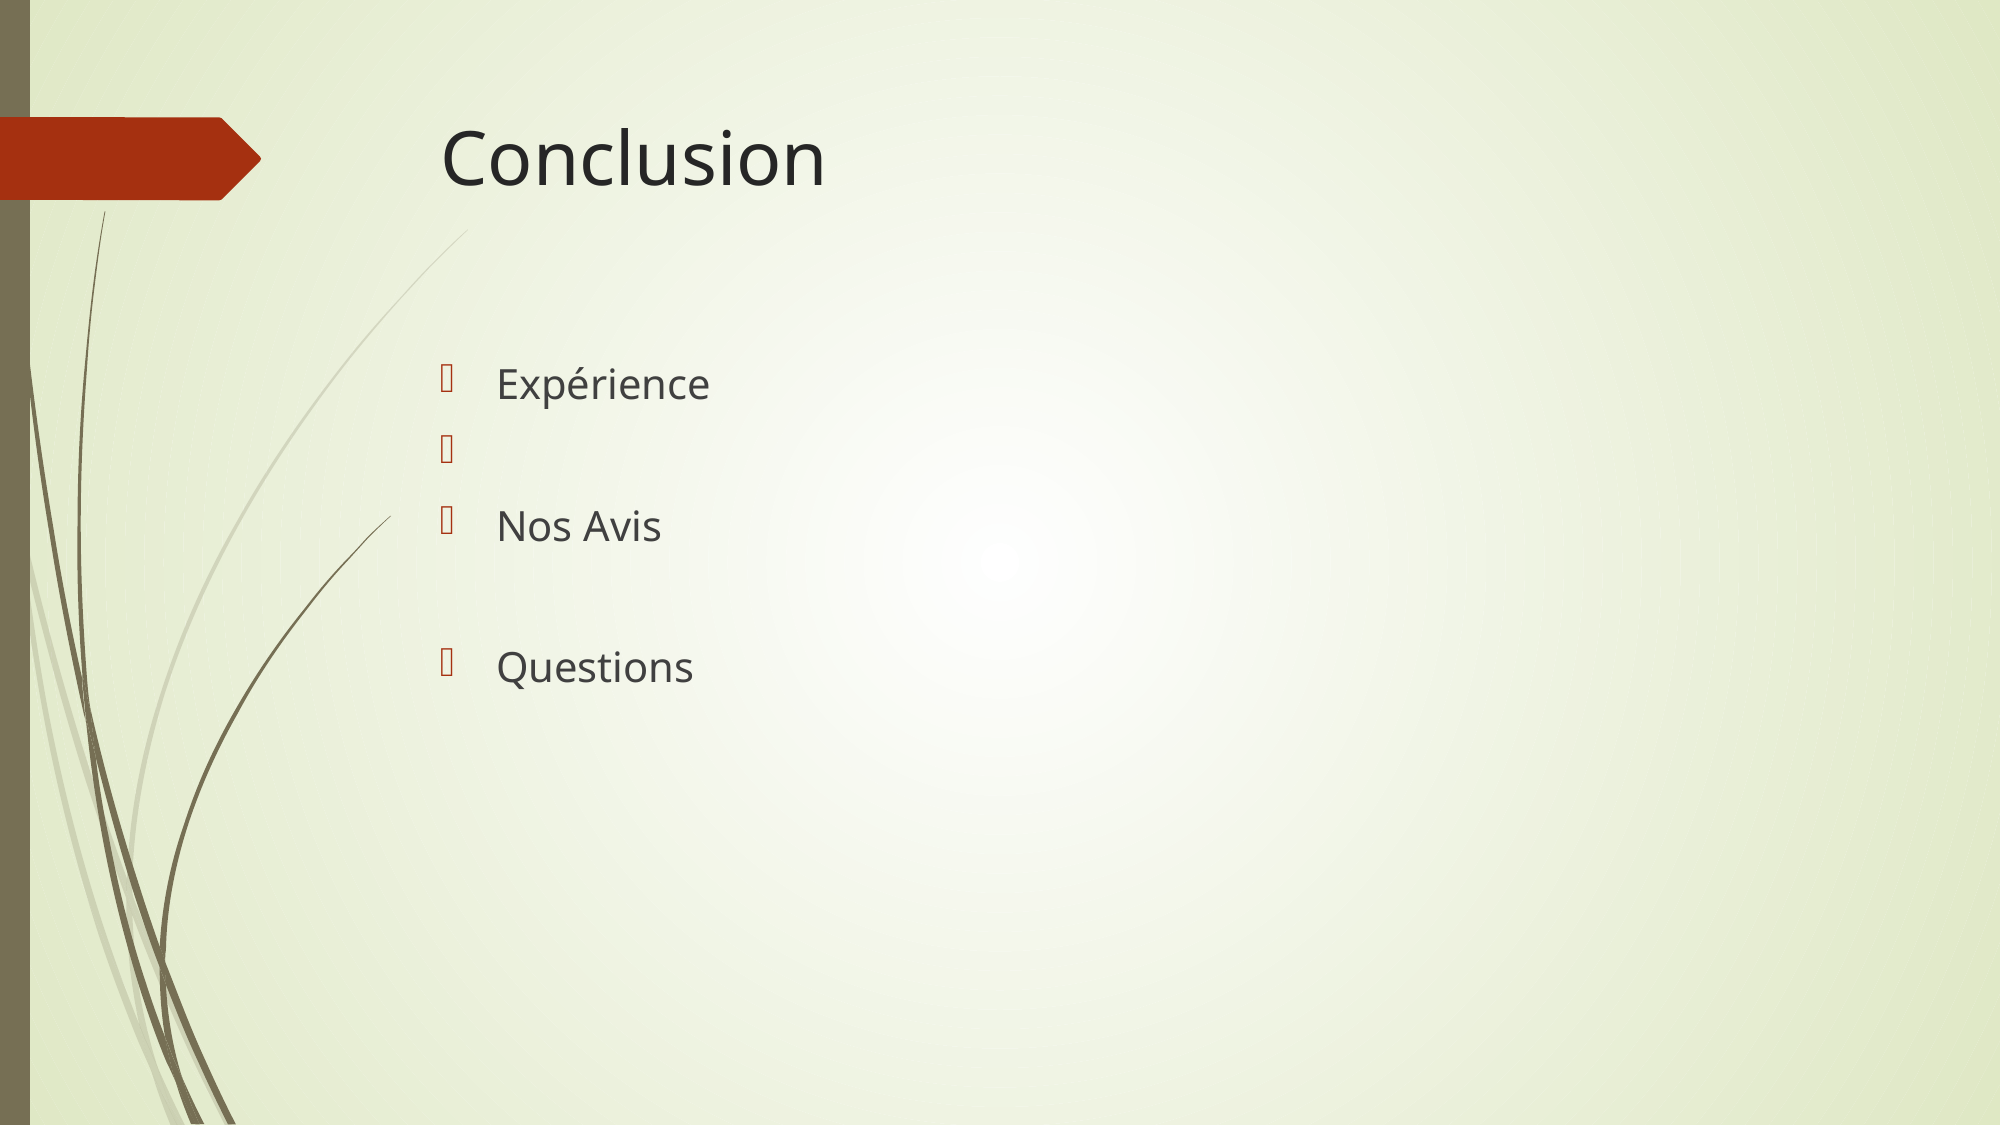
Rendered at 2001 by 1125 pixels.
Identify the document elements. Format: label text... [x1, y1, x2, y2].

title Conclusion [425, 102, 1888, 313]
list Expérience Nos Avis Questions [424, 350, 1888, 970]
